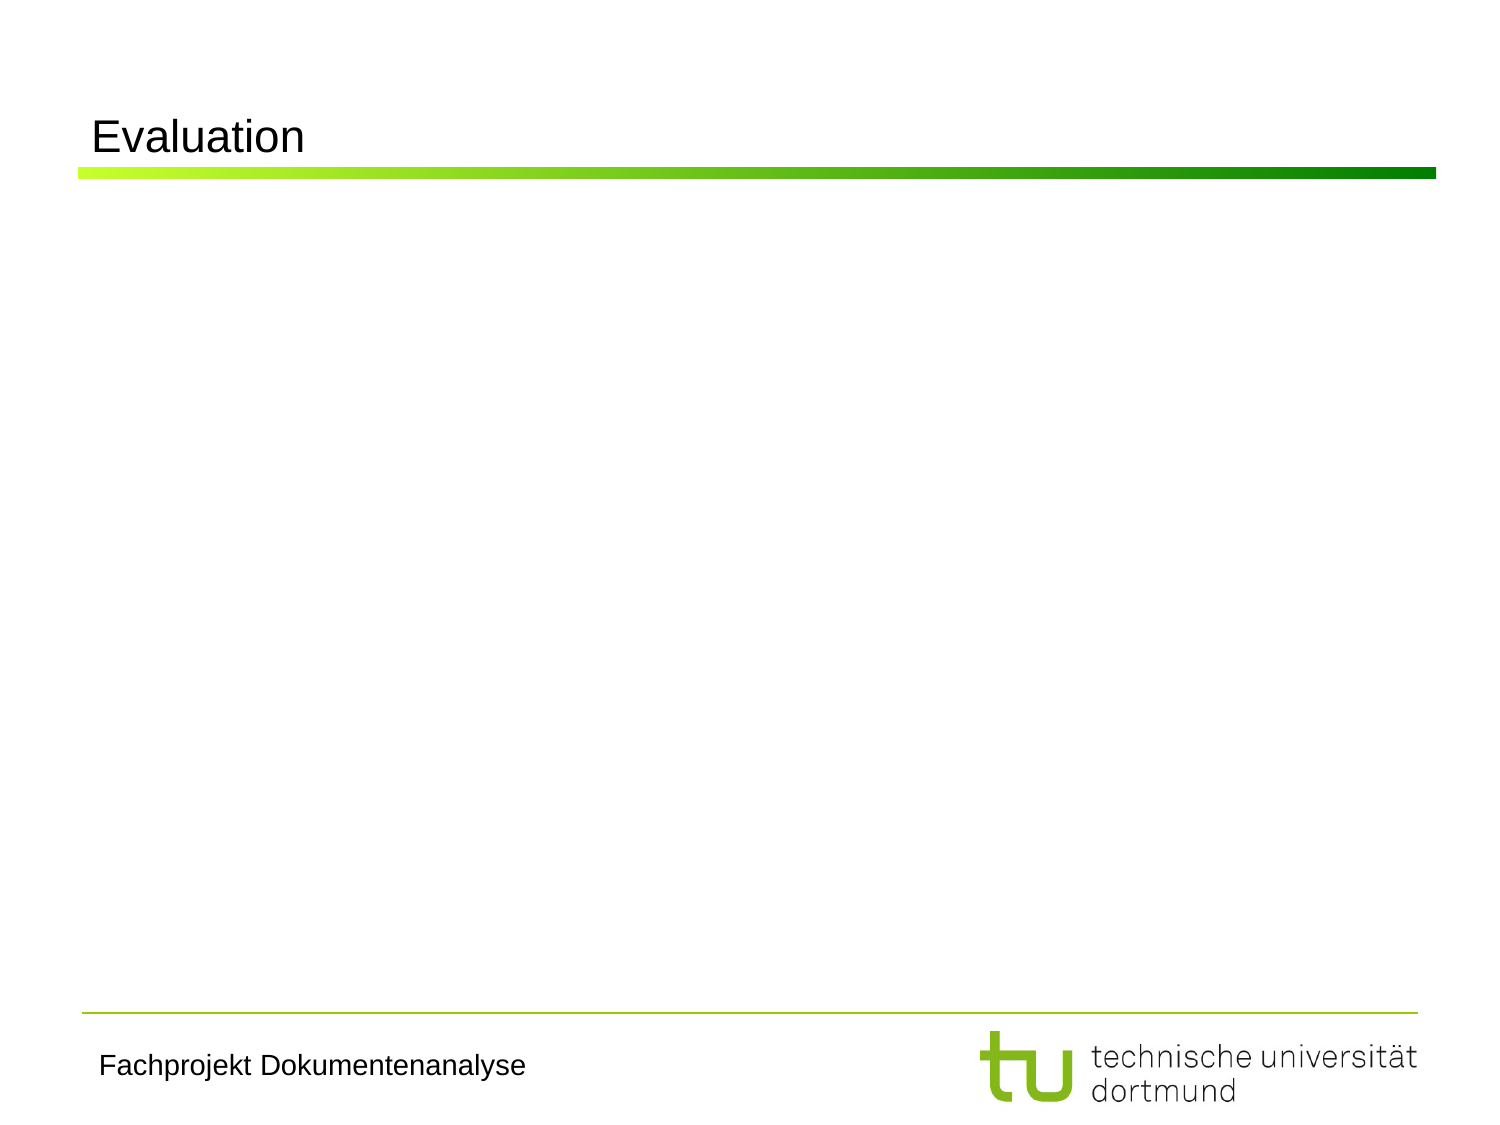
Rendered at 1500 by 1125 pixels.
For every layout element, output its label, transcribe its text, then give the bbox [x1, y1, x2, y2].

picture [980, 1031, 1418, 1111]
title Evaluation [76, 7, 1418, 170]
